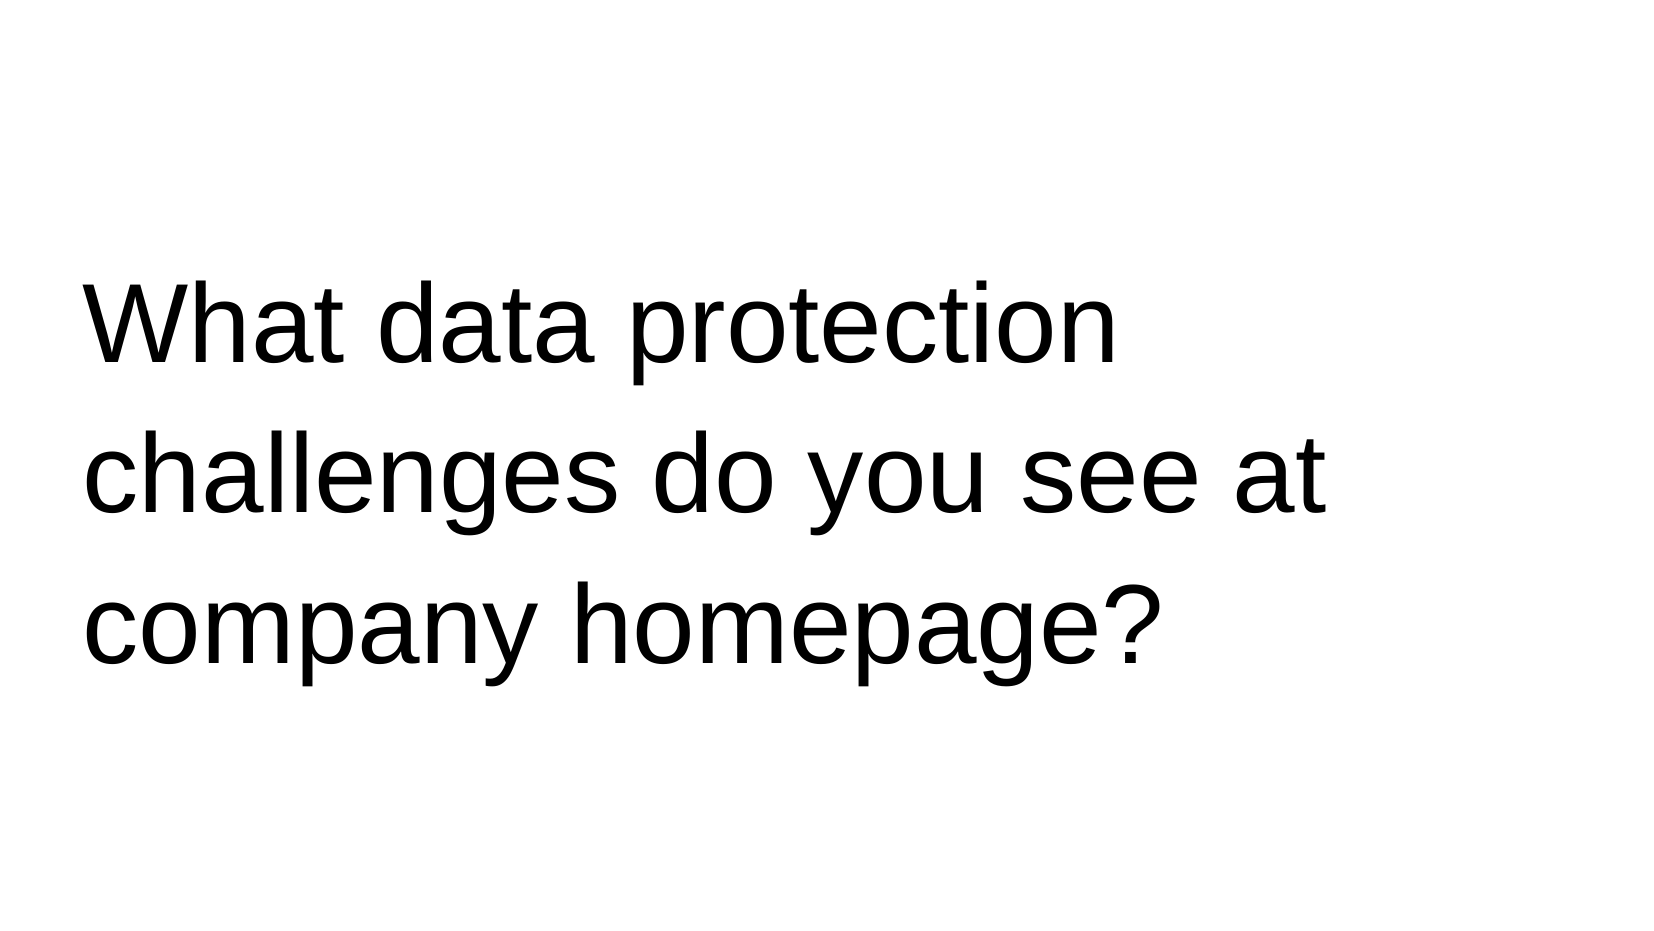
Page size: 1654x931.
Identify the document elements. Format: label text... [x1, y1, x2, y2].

title What data protection challenges do you see at company homepage? [82, 37, 1571, 886]
